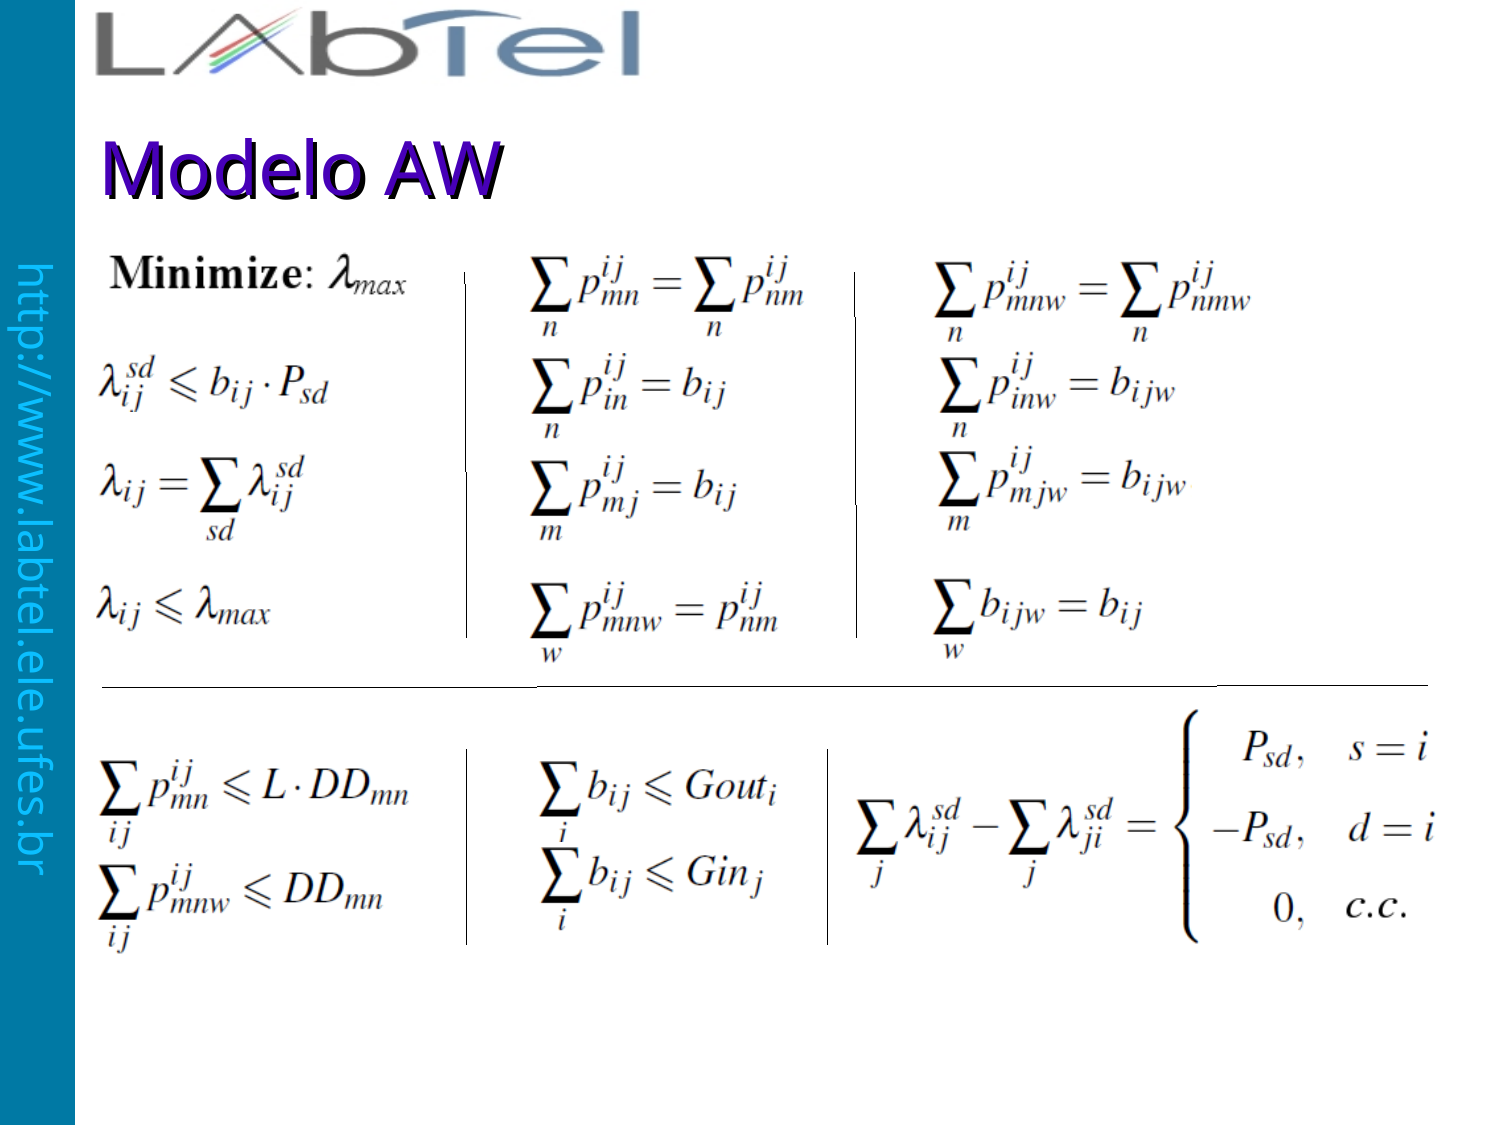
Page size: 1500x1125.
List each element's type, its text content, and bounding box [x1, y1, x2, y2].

picture [931, 442, 1192, 536]
picture [76, 0, 675, 65]
picture [96, 758, 414, 852]
picture [853, 704, 1453, 949]
picture [528, 579, 780, 668]
picture [528, 454, 741, 543]
picture [931, 348, 1178, 440]
picture [931, 258, 1254, 346]
picture [96, 236, 414, 310]
picture [96, 582, 272, 634]
picture [528, 353, 730, 441]
picture [96, 448, 310, 550]
picture [96, 352, 333, 412]
picture [528, 254, 808, 339]
picture [96, 862, 386, 959]
picture [931, 575, 1146, 663]
title Modelo AW [64, 65, 1425, 264]
picture [536, 756, 780, 933]
